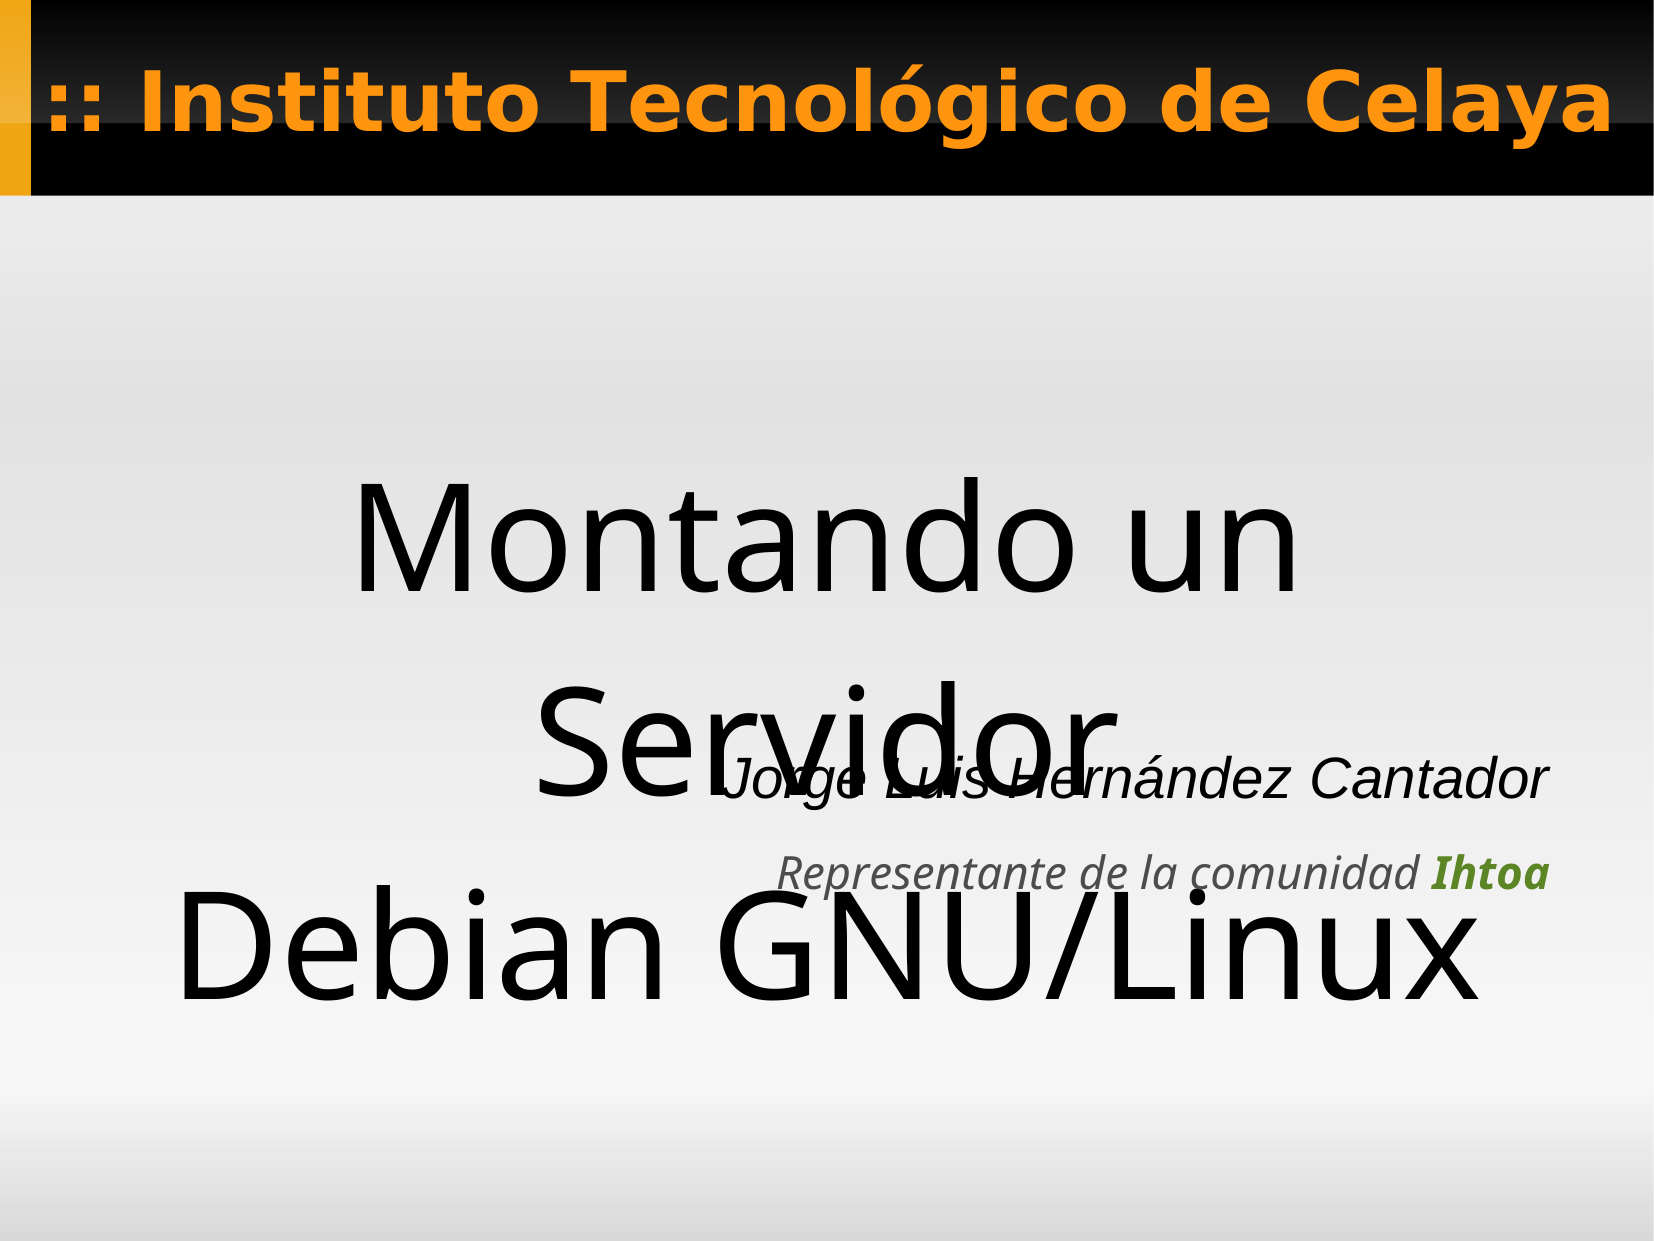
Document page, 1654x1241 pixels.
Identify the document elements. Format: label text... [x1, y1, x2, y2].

text_box Jorge Luis Hernández Cantador [649, 738, 1565, 840]
text_box Representante de la comunidad Ihtoa [679, 833, 1565, 920]
text_box :: Instituto Tecnológico de Celaya [17, 47, 1642, 160]
picture [0, 0, 1654, 1241]
text_box Montando un Servidor Debian GNU/Linux [59, 423, 1595, 739]
